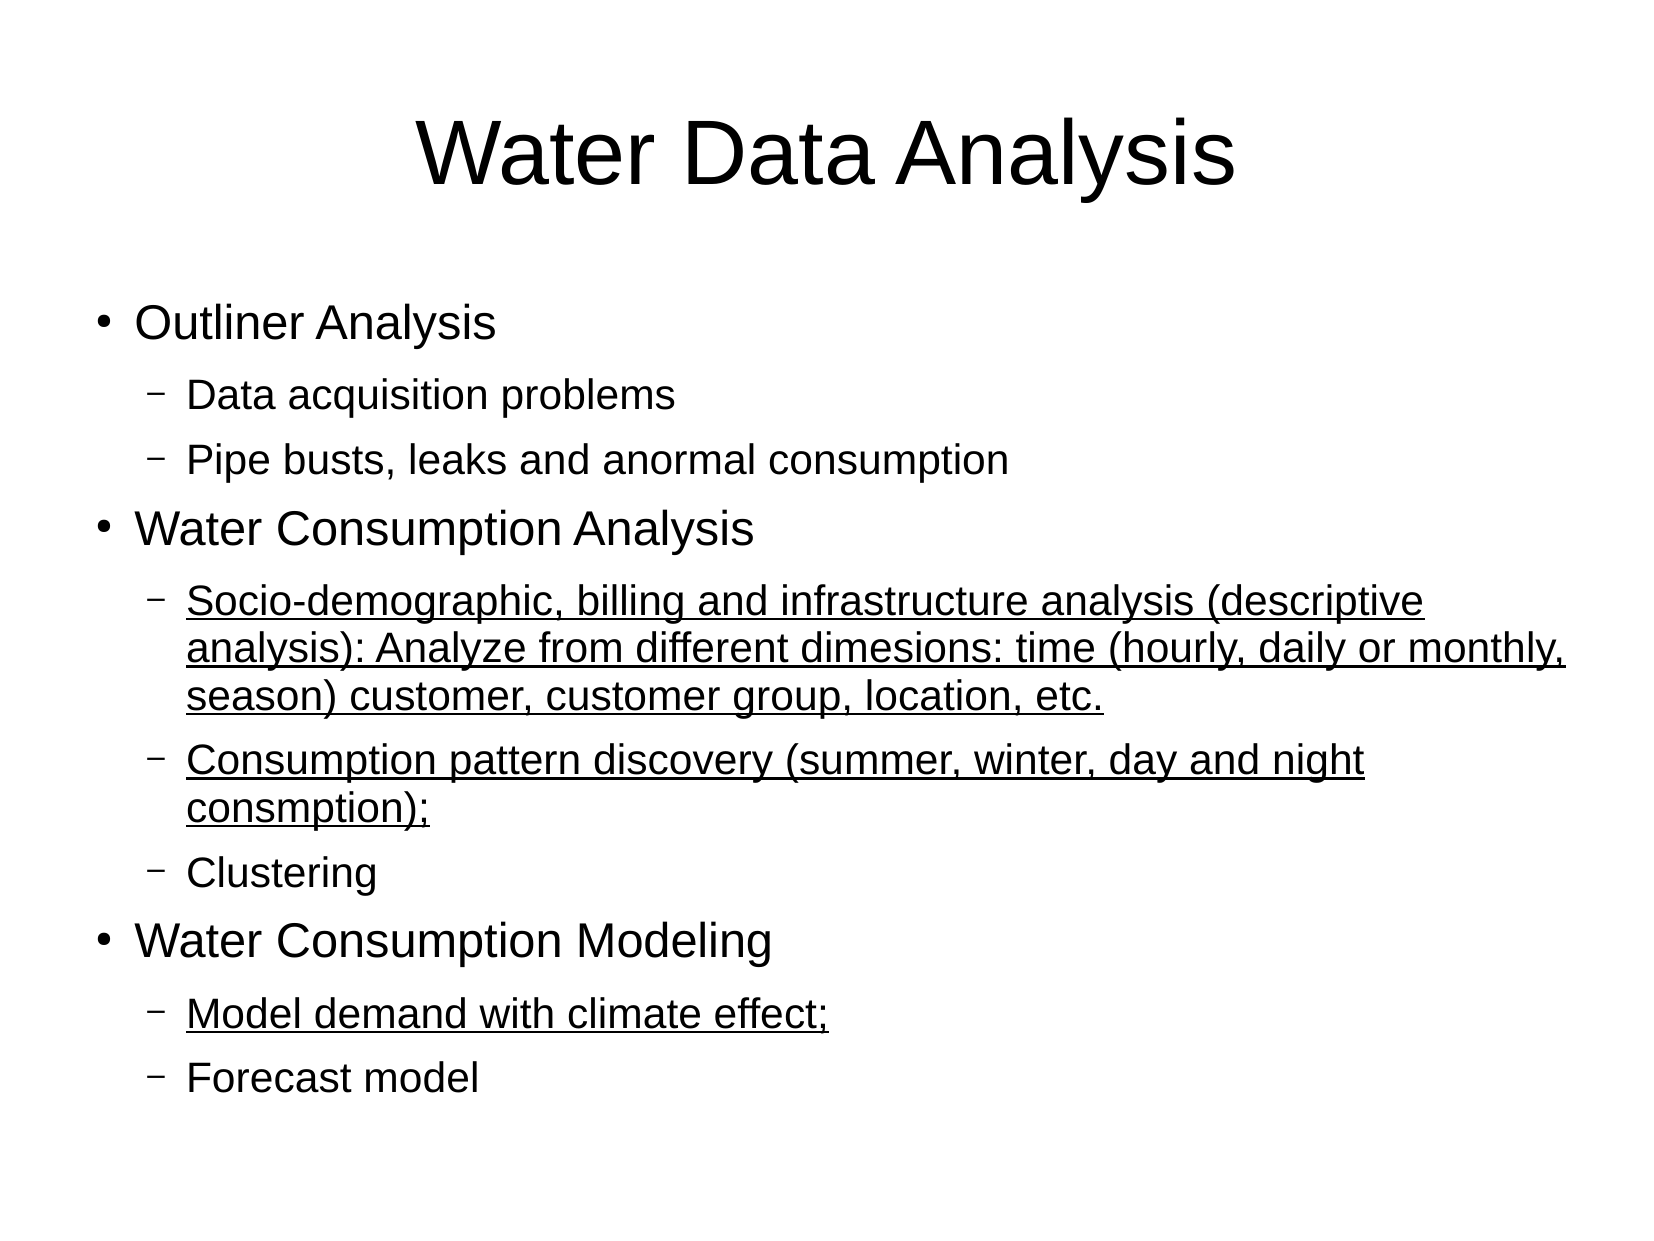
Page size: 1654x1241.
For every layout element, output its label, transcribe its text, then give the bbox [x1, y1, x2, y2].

list Outliner Analysis Data acquisition problems Pipe busts, leaks and anormal consumption Water Consumption Analysis Socio-demographic, billing and infrastructure analysis (descriptive analysis): Analyze from different dimesions: time (hourly, daily or monthly, season) customer, customer group, location, etc. Consumption pattern discovery (summer, winter, day and night consmption); Clustering Water Consumption Modeling Model demand with climate effect; Forecast model [82, 295, 1583, 1111]
title Water Data Analysis [82, 49, 1571, 257]
